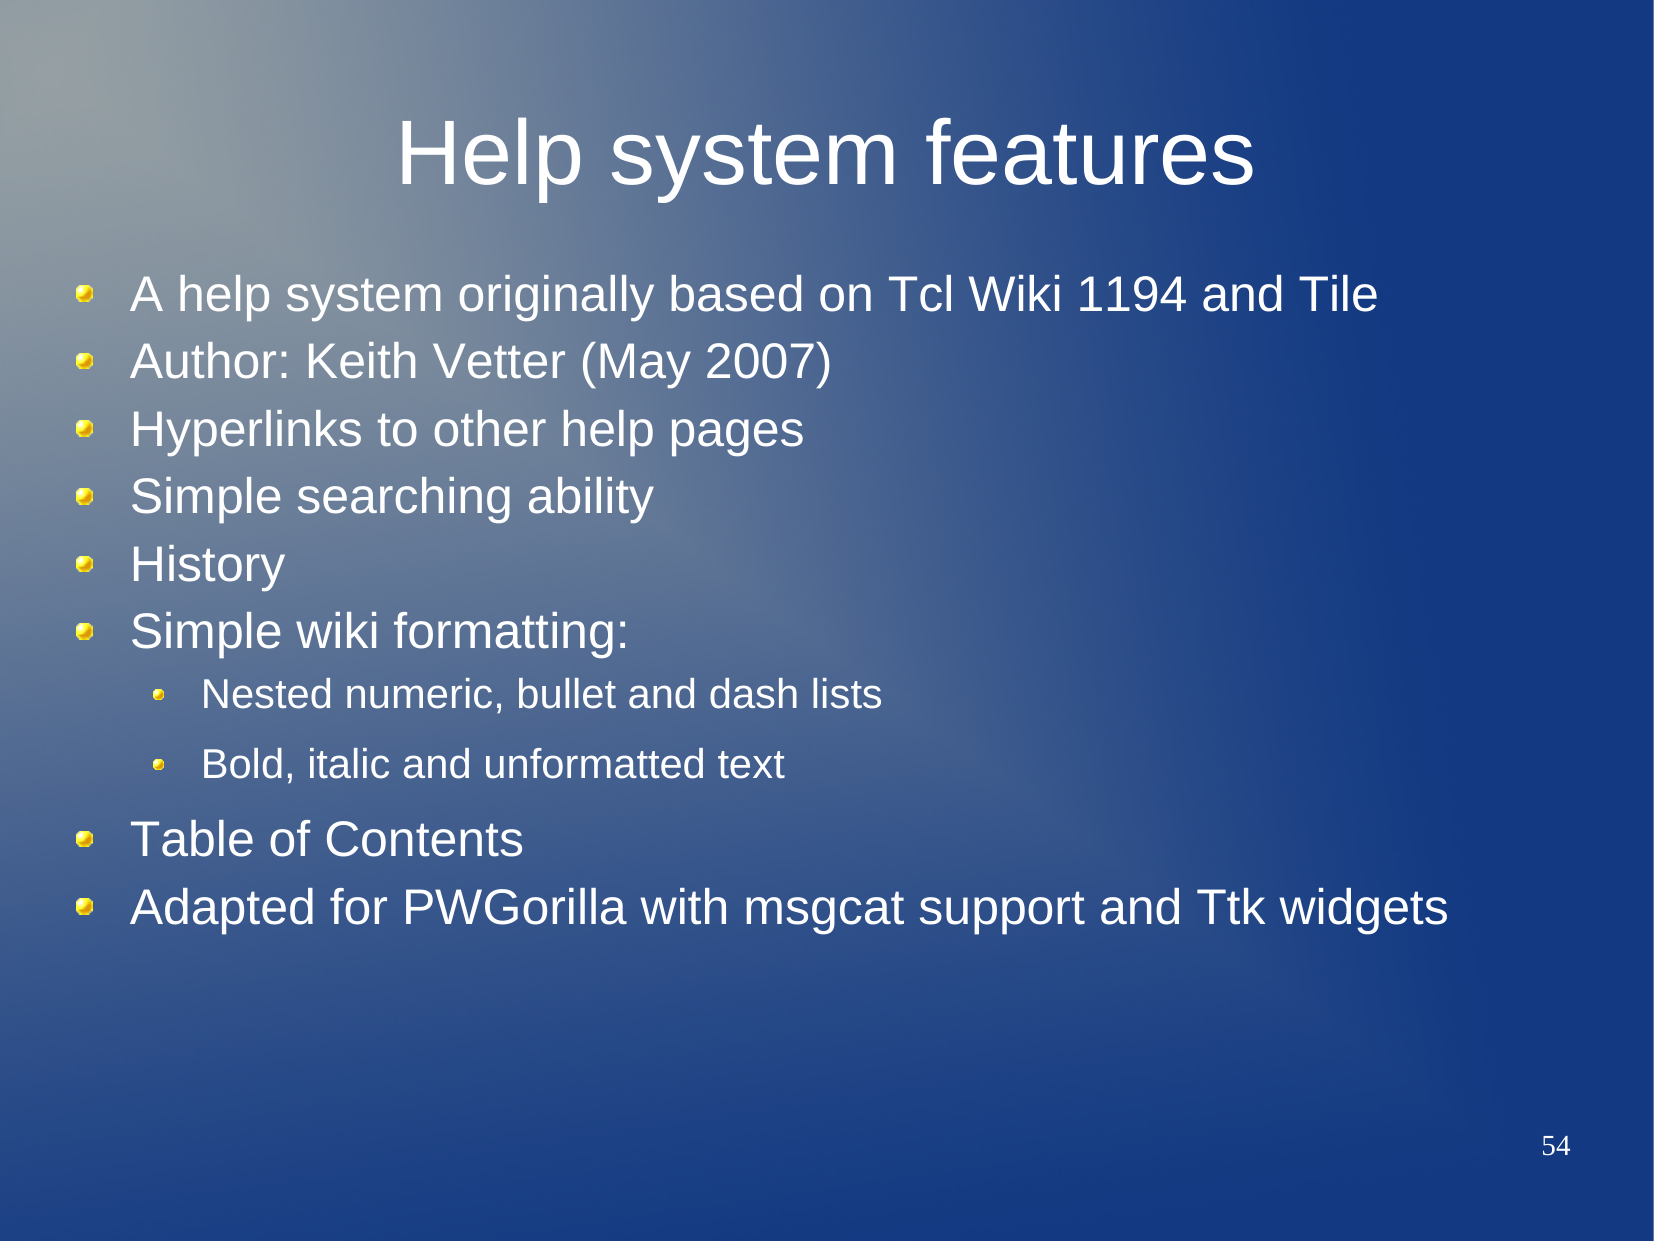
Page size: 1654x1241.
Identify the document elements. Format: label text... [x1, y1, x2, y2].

picture [0, 0, 1654, 1241]
list A help system originally based on Tcl Wiki 1194 and Tile Author: Keith Vetter (May 2007) Hyperlinks to other help pages Simple searching ability History Simple wiki formatting: Nested numeric, bullet and dash lists Bold, italic and unformatted text Table of Contents Adapted for PWGorilla with msgcat support and Ttk widgets [59, 265, 1548, 1085]
title Help system features [82, 49, 1571, 257]
